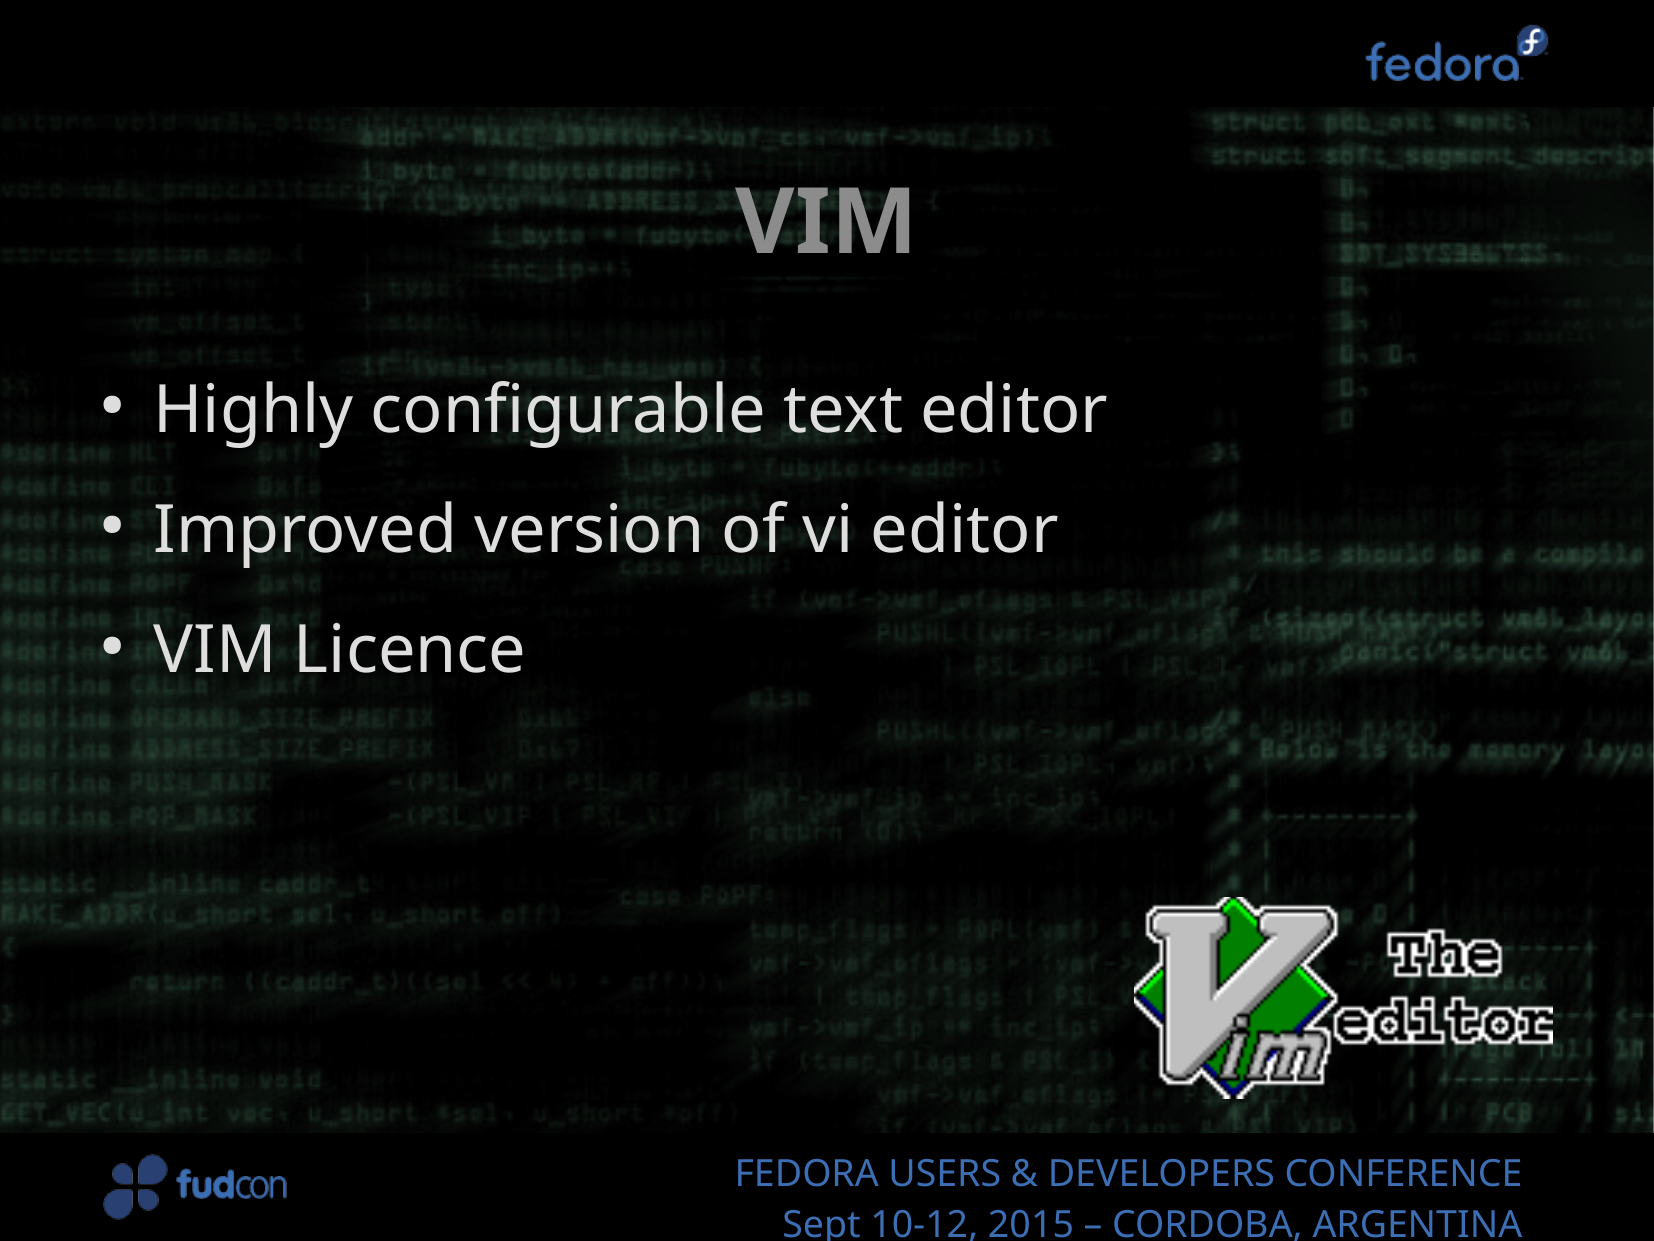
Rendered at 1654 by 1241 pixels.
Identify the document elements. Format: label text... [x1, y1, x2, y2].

picture [0, 0, 1654, 1241]
title VIM [82, 114, 1571, 322]
list Highly configurable text editor Improved version of vi editor VIM Licence [82, 361, 1571, 1081]
